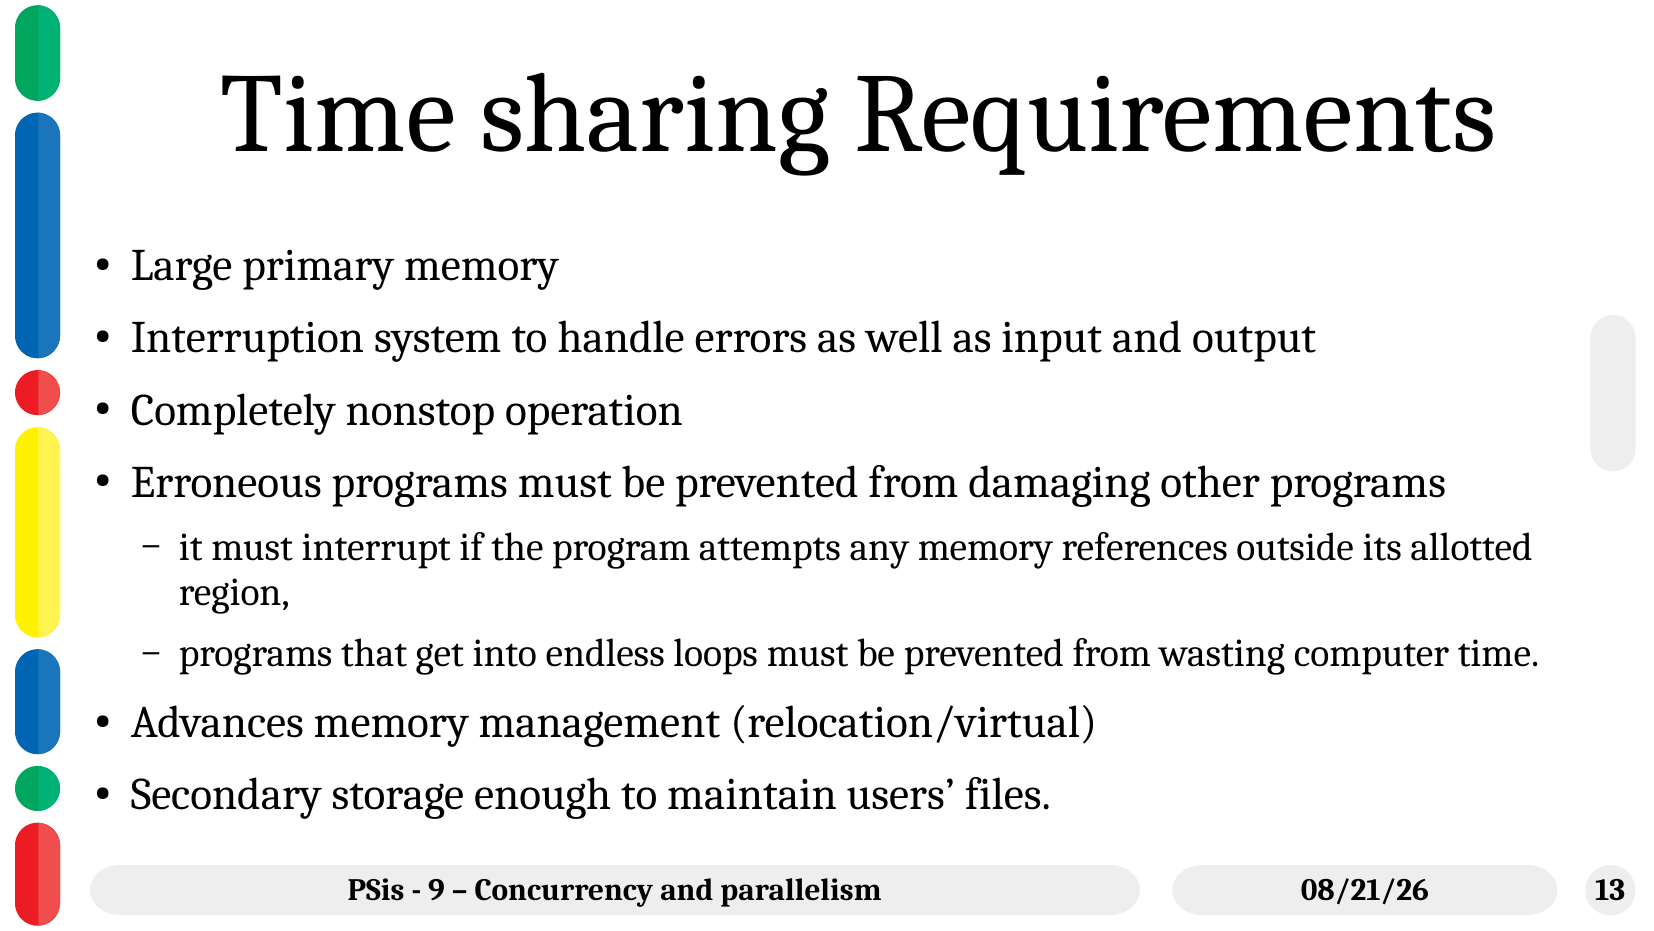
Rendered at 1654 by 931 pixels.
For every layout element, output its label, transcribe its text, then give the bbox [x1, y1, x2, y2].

list Large primary memory Interruption system to handle errors as well as input and output Completely nonstop operation Erroneous programs must be prevented from damaging other programs it must interrupt if the program attempts any memory references outside its allotted region, programs that get into endless loops must be prevented from wasting computer time. Advances memory management (relocation/virtual) Secondary storage enough to maintain users’ files. [82, 240, 1571, 866]
title Time sharing Requirements [82, 37, 1636, 193]
